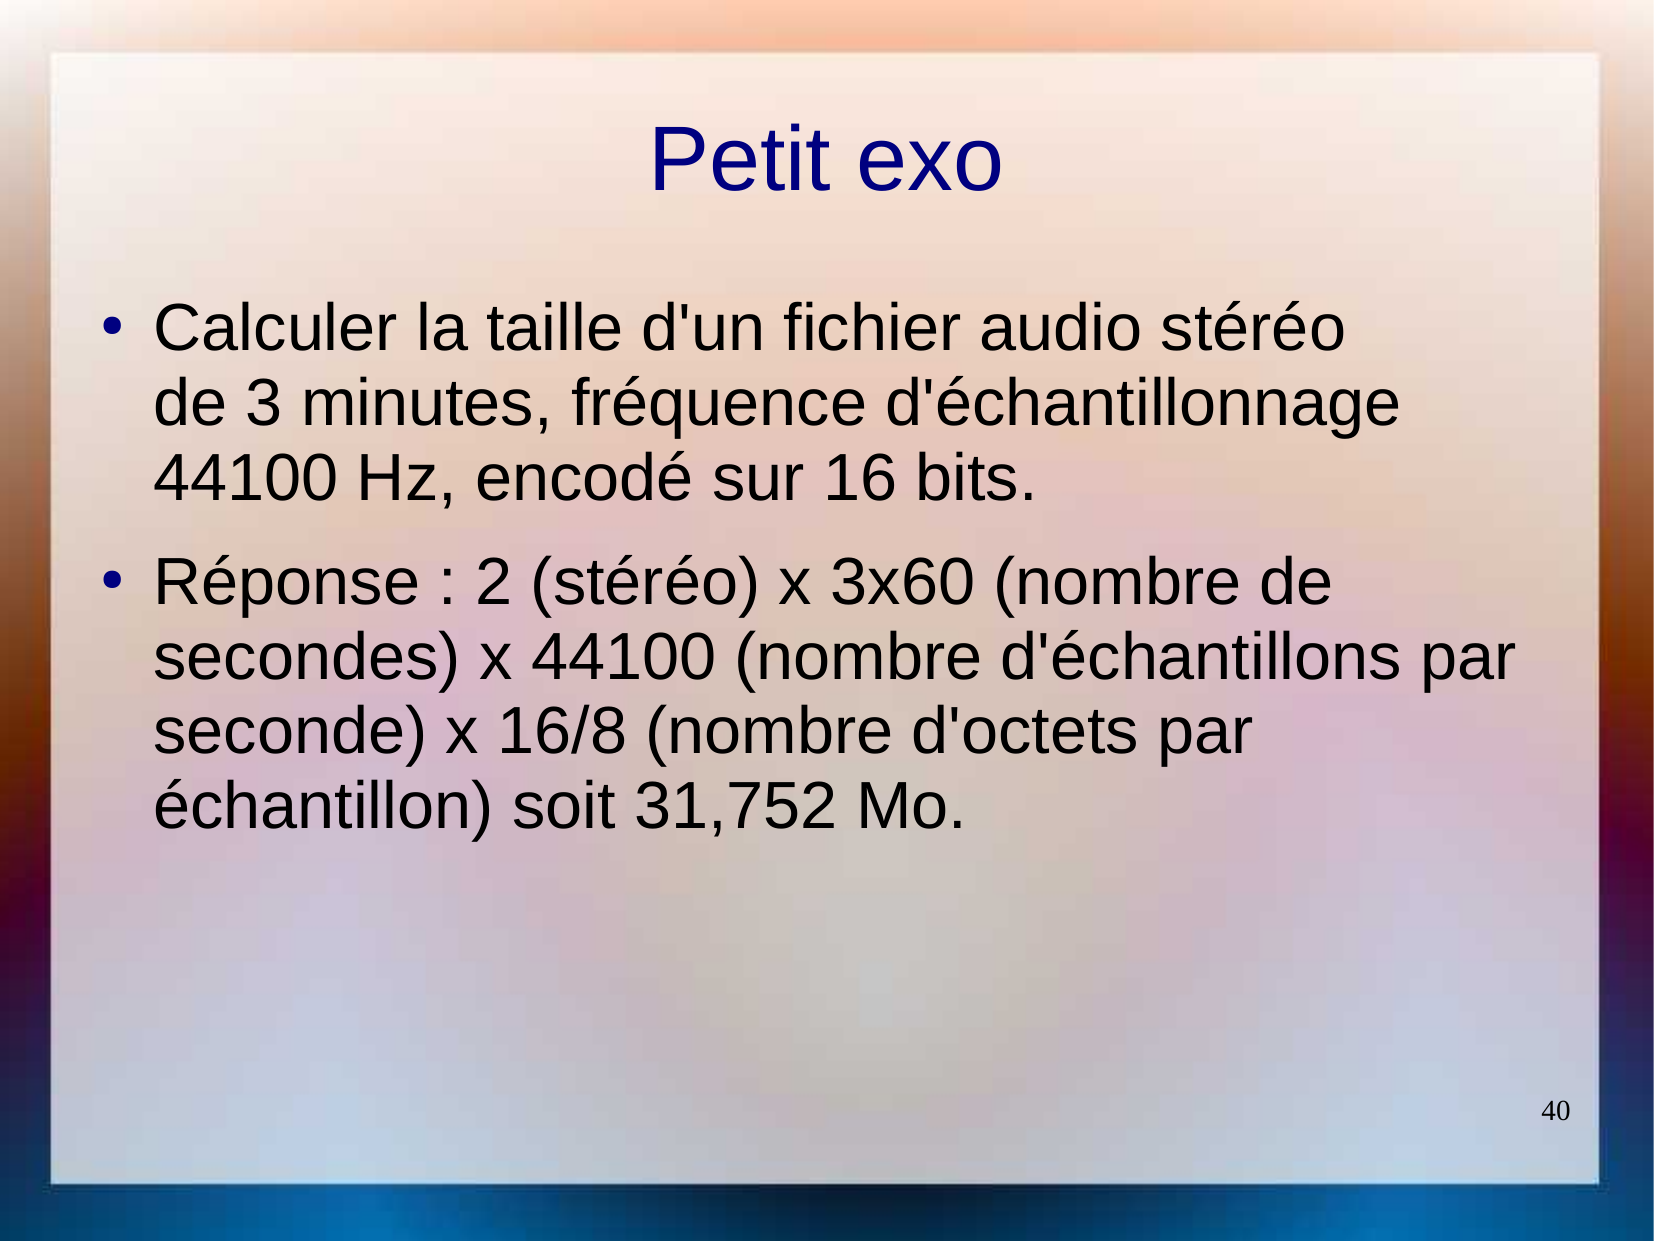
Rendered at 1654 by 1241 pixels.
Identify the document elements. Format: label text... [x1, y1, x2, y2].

picture [0, 0, 1654, 1241]
list Calculer la taille d'un fichier audio stéréo de 3 minutes, fréquence d'échantillonnage 44100 Hz, encodé sur 16 bits. Réponse : 2 (stéréo) x 3x60 (nombre de secondes) x 44100 (nombre d'échantillons par seconde) x 16/8 (nombre d'octets par échantillon) soit 31,752 Mo. [82, 290, 1571, 1109]
title Petit exo [82, 55, 1571, 263]
